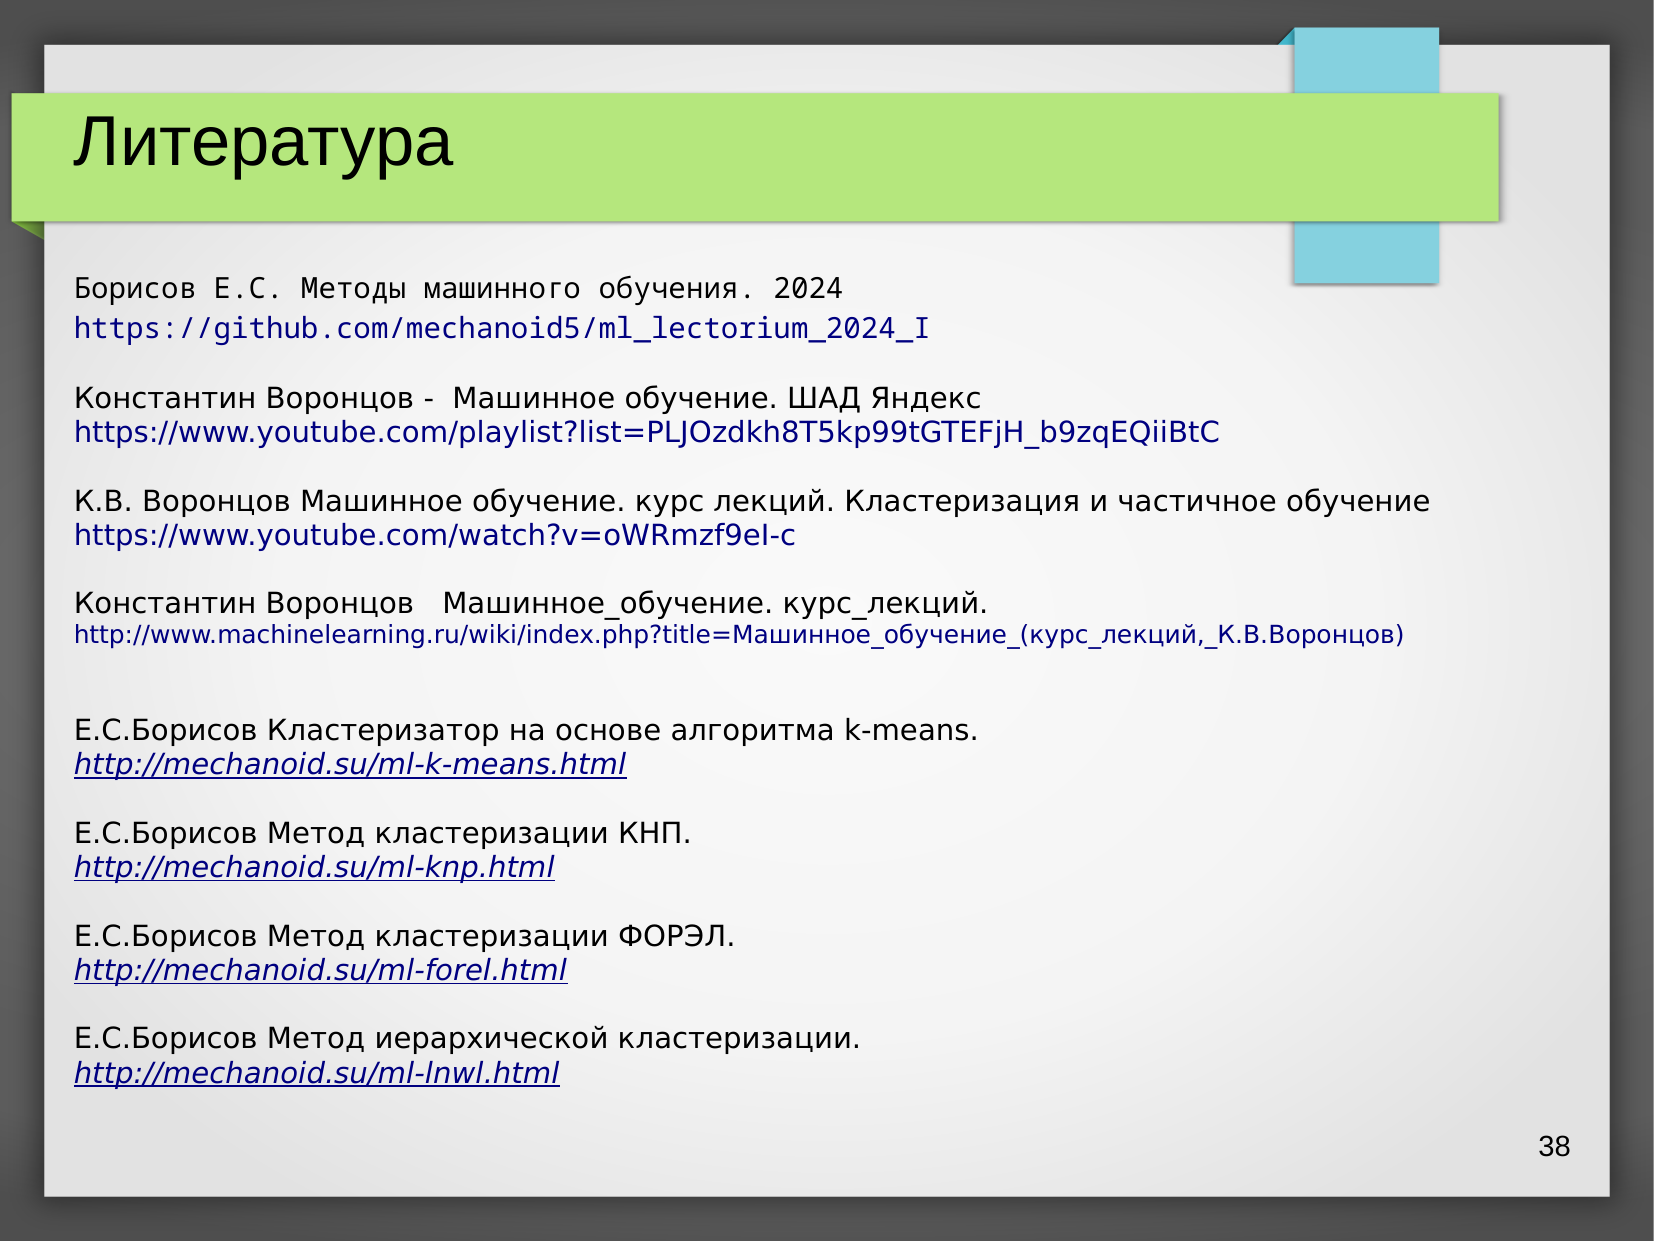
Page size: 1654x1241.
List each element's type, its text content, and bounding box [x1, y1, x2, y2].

text_box Литература [59, 94, 1004, 189]
text_box Борисов Е.С. Методы машинного обучения. 2024 https://github.com/mechanoid5/ml_lectorium_2024_I Константин Воронцов - Машинное обучение. ШАД Яндексhttps://www.youtube.com/playlist?list=PLJOzdkh8T5kp99tGTEFjH_b9zqEQiiBtC К.В. Воронцов Машинное обучение. курс лекций. Кластеризация и частичное обучение https://www.youtube.com/watch?v=oWRmzf9eI-c Константин Воронцов Машинное_обучение. курс_лекций. http://www.machinelearning.ru/wiki/index.php?title=Машинное_обучение_(курс_лекций,_К.В.Воронцов) Е.С.Борисов Кластеризатор на основе алгоритма k-means. http://mechanoid.su/ml-k-means.html Е.С.Борисов Метод кластеризации КНП. http://mechanoid.su/ml-knp.html Е.С.Борисов Метод кластеризации ФОРЭЛ. http://mechanoid.su/ml-forel.html Е.С.Борисов Метод иерархической кластеризации. http://mechanoid.su/ml-lnwl.html [59, 259, 1583, 1122]
picture [0, 0, 1654, 1241]
